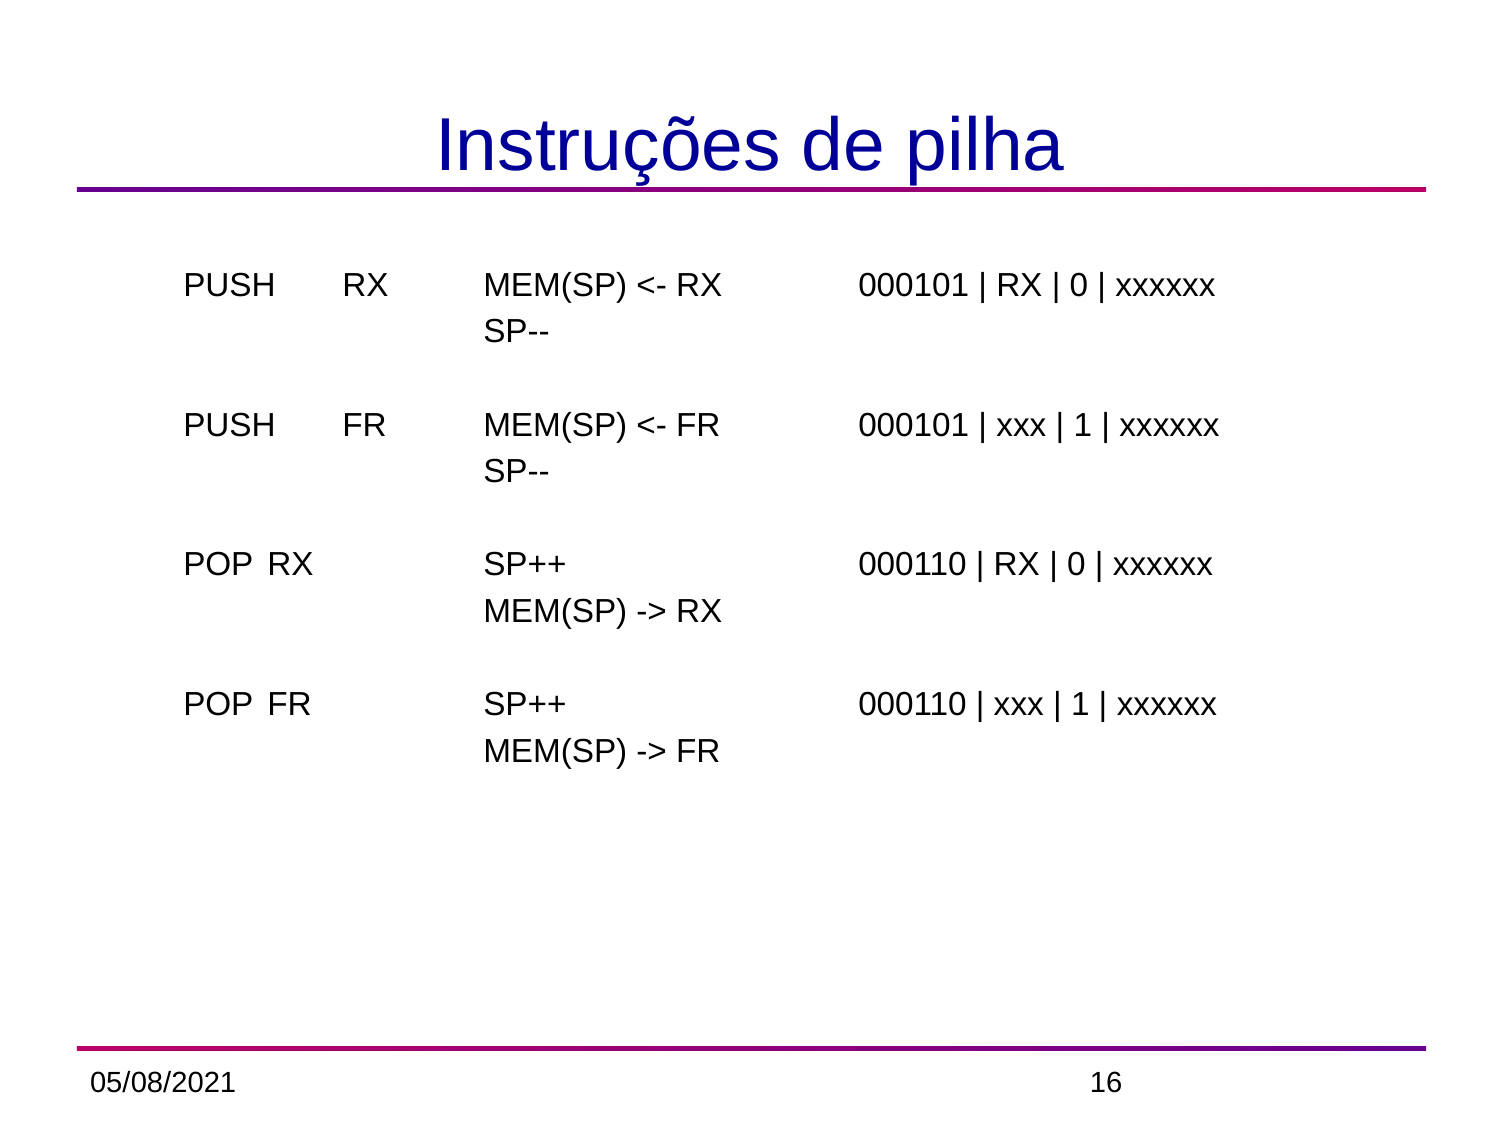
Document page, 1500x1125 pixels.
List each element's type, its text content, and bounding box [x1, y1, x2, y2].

text_box Instruções de pilha [76, 74, 1424, 193]
text_box <number> [1074, 1059, 1425, 1125]
text_box 05/08/2021 [74, 1055, 425, 1125]
text_box PUSH RX MEM(SP) <- RX 000101 | RX | 0 | xxxxxx SP-- PUSH FR MEM(SP) <- FR 000101 | xxx | 1 | xxxxxx SP-- POP RX SP++ 000110 | RX | 0 | xxxxxx MEM(SP) -> RX POP FR SP++ 000110 | xxx | 1 | xxxxxx MEM(SP) -> FR [112, 255, 1463, 1059]
